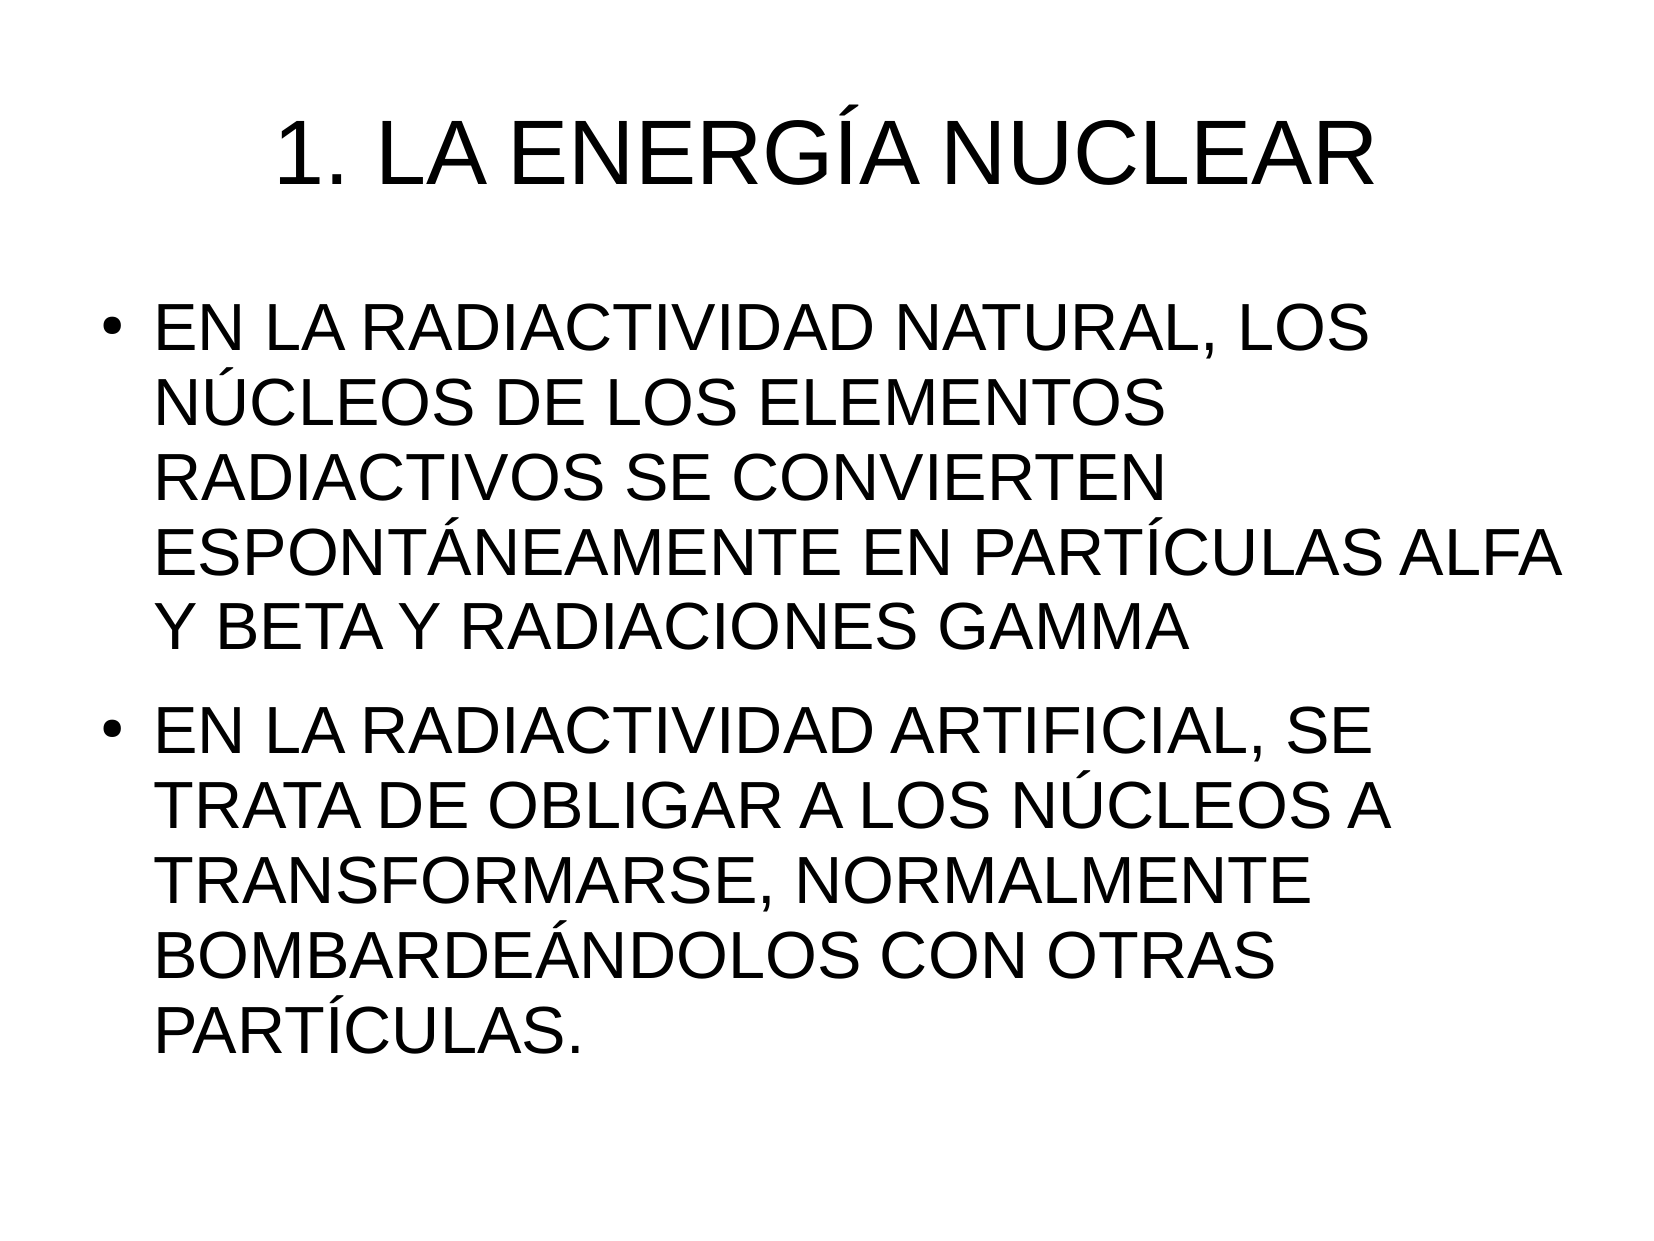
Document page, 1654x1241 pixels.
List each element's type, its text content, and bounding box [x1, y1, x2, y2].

list EN LA RADIACTIVIDAD NATURAL, LOS NÚCLEOS DE LOS ELEMENTOS RADIACTIVOS SE CONVIERTEN ESPONTÁNEAMENTE EN PARTÍCULAS ALFA Y BETA Y RADIACIONES GAMMA EN LA RADIACTIVIDAD ARTIFICIAL, SE TRATA DE OBLIGAR A LOS NÚCLEOS A TRANSFORMARSE, NORMALMENTE BOMBARDEÁNDOLOS CON OTRAS PARTÍCULAS. [82, 290, 1571, 1109]
title 1. LA ENERGÍA NUCLEAR [82, 56, 1571, 250]
